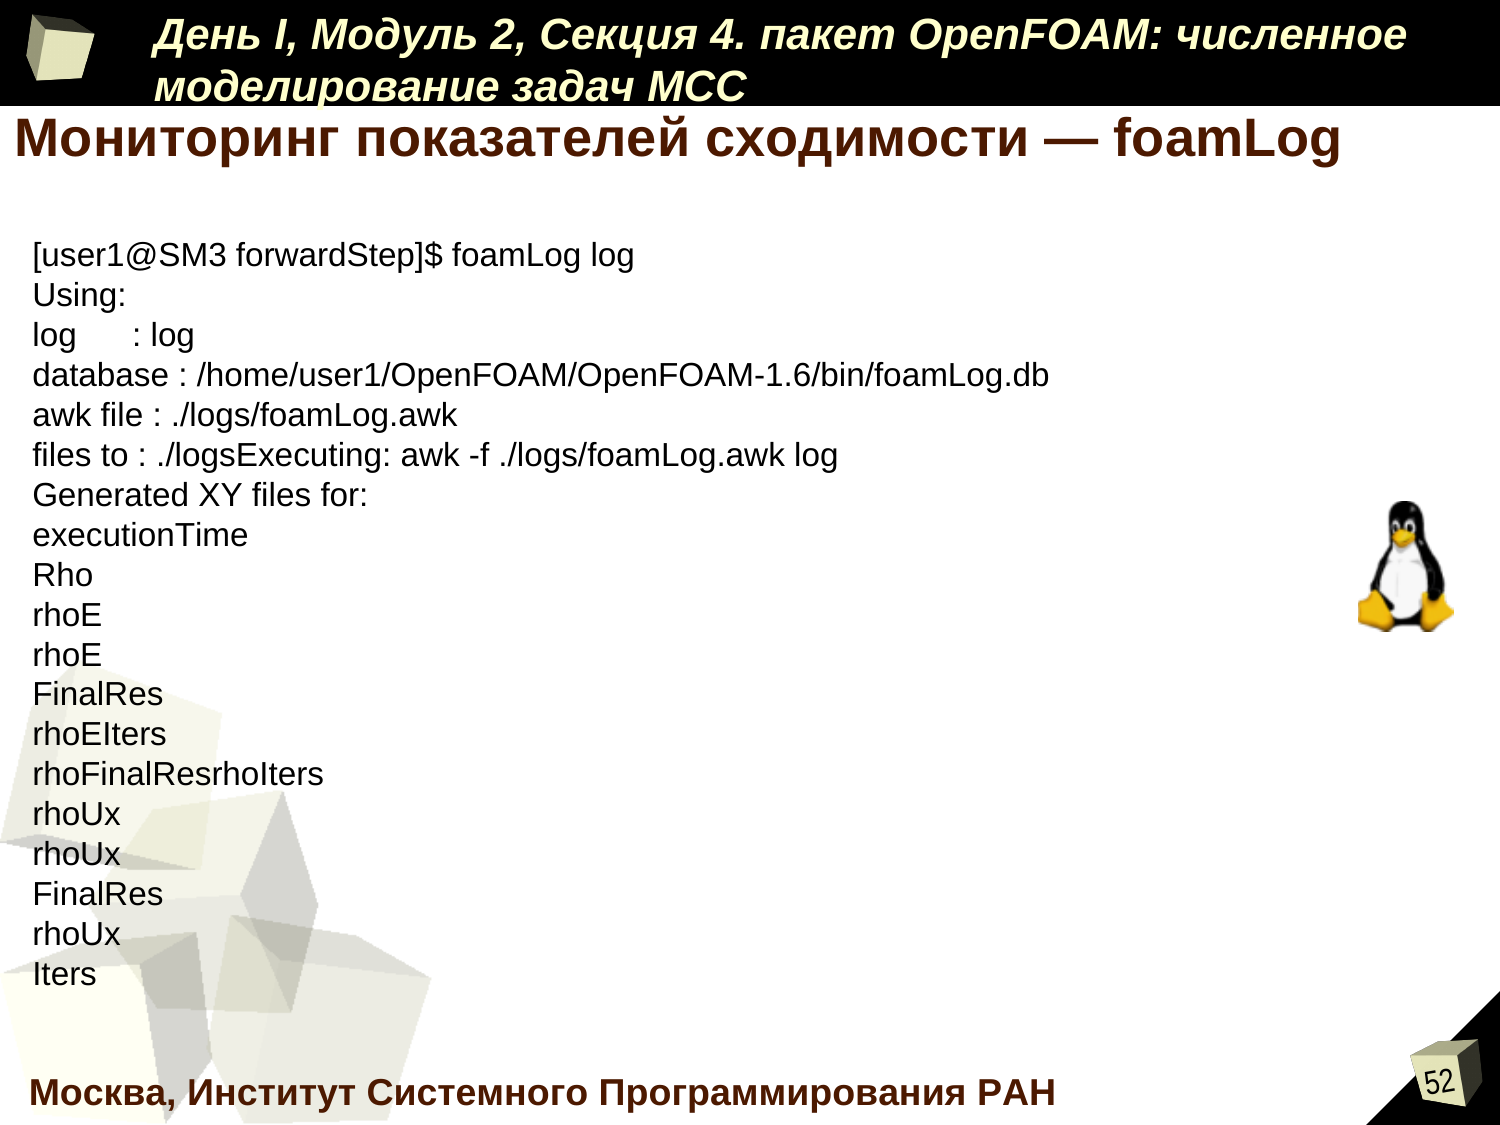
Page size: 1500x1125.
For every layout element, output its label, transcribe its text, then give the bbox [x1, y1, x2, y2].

picture [0, 659, 433, 1125]
picture [423, 1088, 433, 1102]
picture [1358, 501, 1454, 632]
text_box Мониторинг показателей сходимости — foamLog [0, 94, 1500, 175]
text_box [user1@SM3 forwardStep]$ foamLog log Using: log : log database : /home/user1/OpenFOAM/OpenFOAM-1.6/bin/foamLog.db awk file : ./logs/foamLog.awk files to : ./logsExecuting: awk -f ./logs/foamLog.awk log Generated XY files for: executionTime Rho rhoE rhoE FinalRes rhoEIters rhoFinalResrhoIters rhoUx rhoUx FinalRes rhoUx Iters [17, 225, 1447, 1040]
